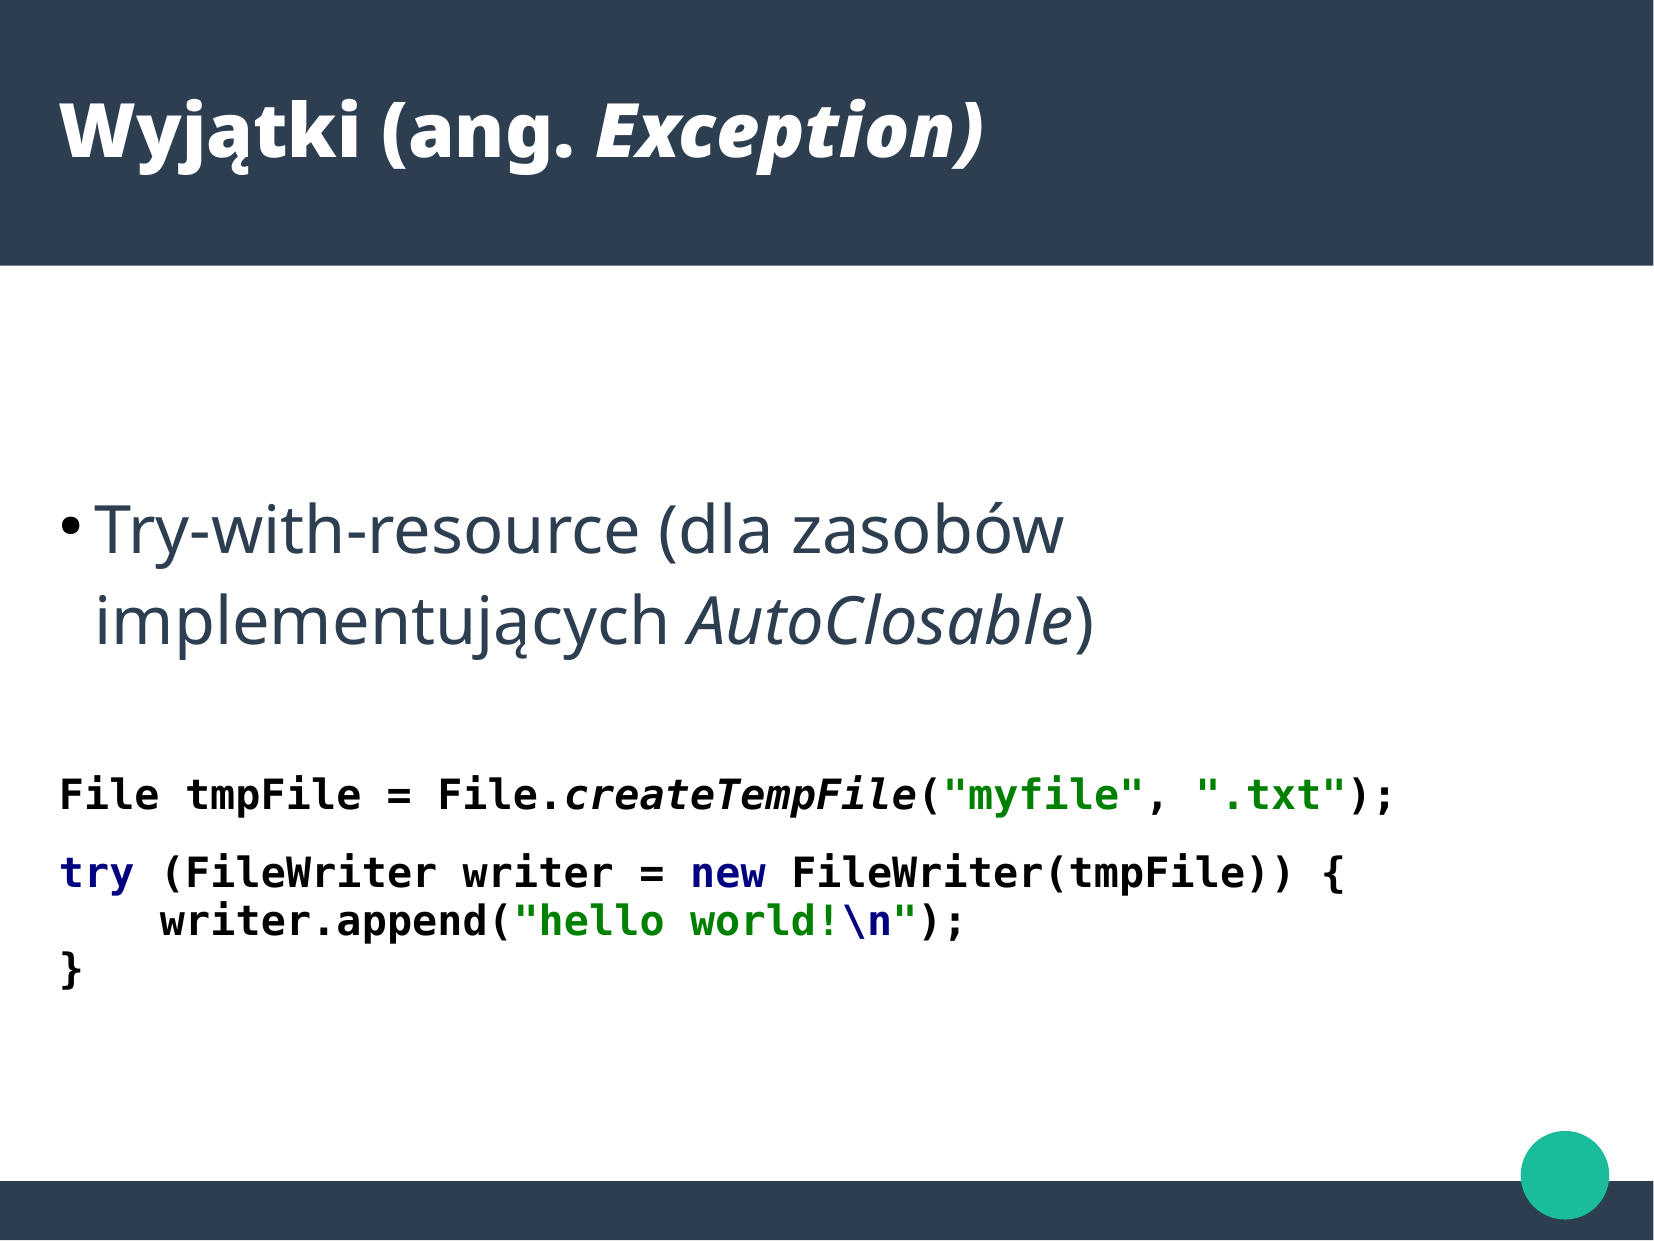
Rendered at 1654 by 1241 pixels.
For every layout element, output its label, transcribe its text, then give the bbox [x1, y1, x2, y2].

title Wyjątki (ang. Exception) [59, 24, 1595, 232]
subtitle Try-with-resource (dla zasobów implementujących AutoClosable) File tmpFile = File.createTempFile("myfile", ".txt"); try (FileWriter writer = new FileWriter(tmpFile)) { writer.append("hello world!\n"); } [59, 324, 1595, 1152]
